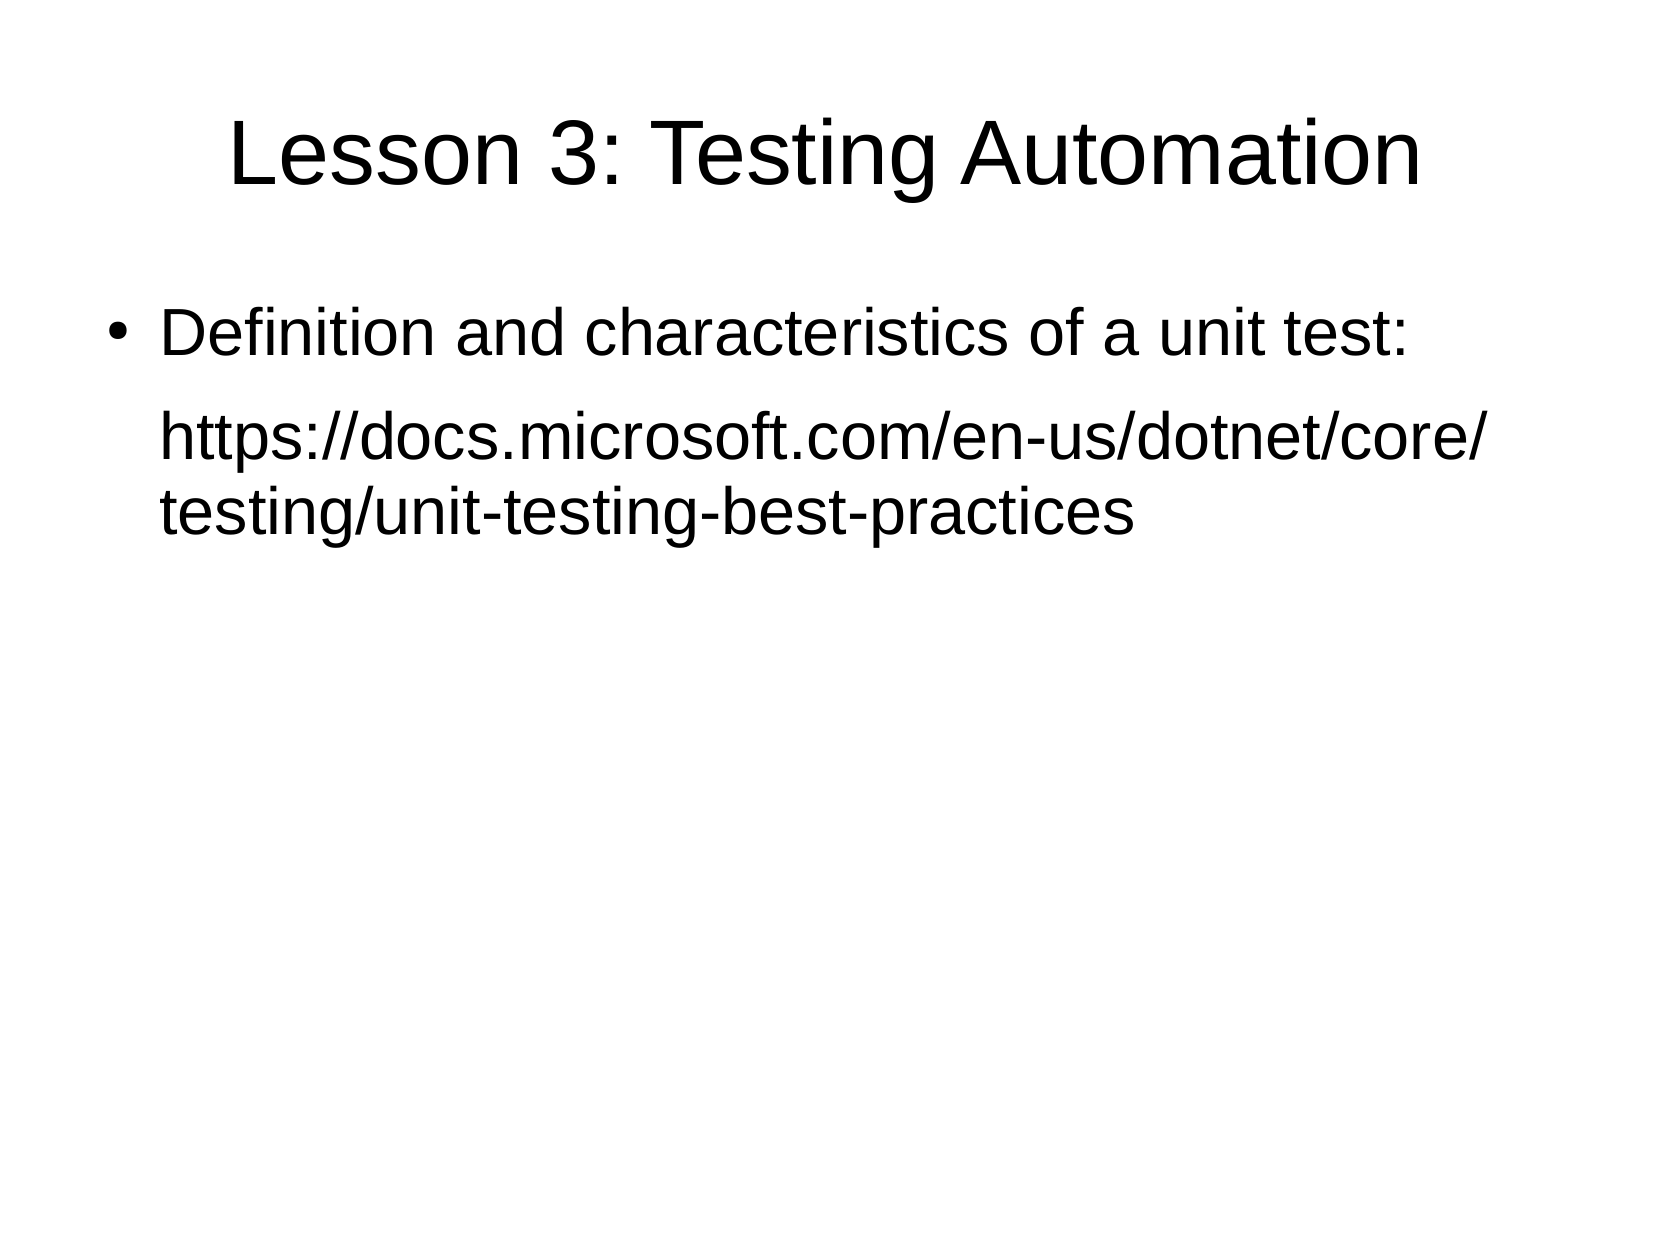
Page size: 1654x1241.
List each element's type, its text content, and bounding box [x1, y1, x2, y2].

list Definition and characteristics of a unit test: https://docs.microsoft.com/en-us/dotnet/core/testing/unit-testing-best-practices [88, 295, 1577, 1015]
title Lesson 3: Testing Automation [82, 49, 1571, 257]
